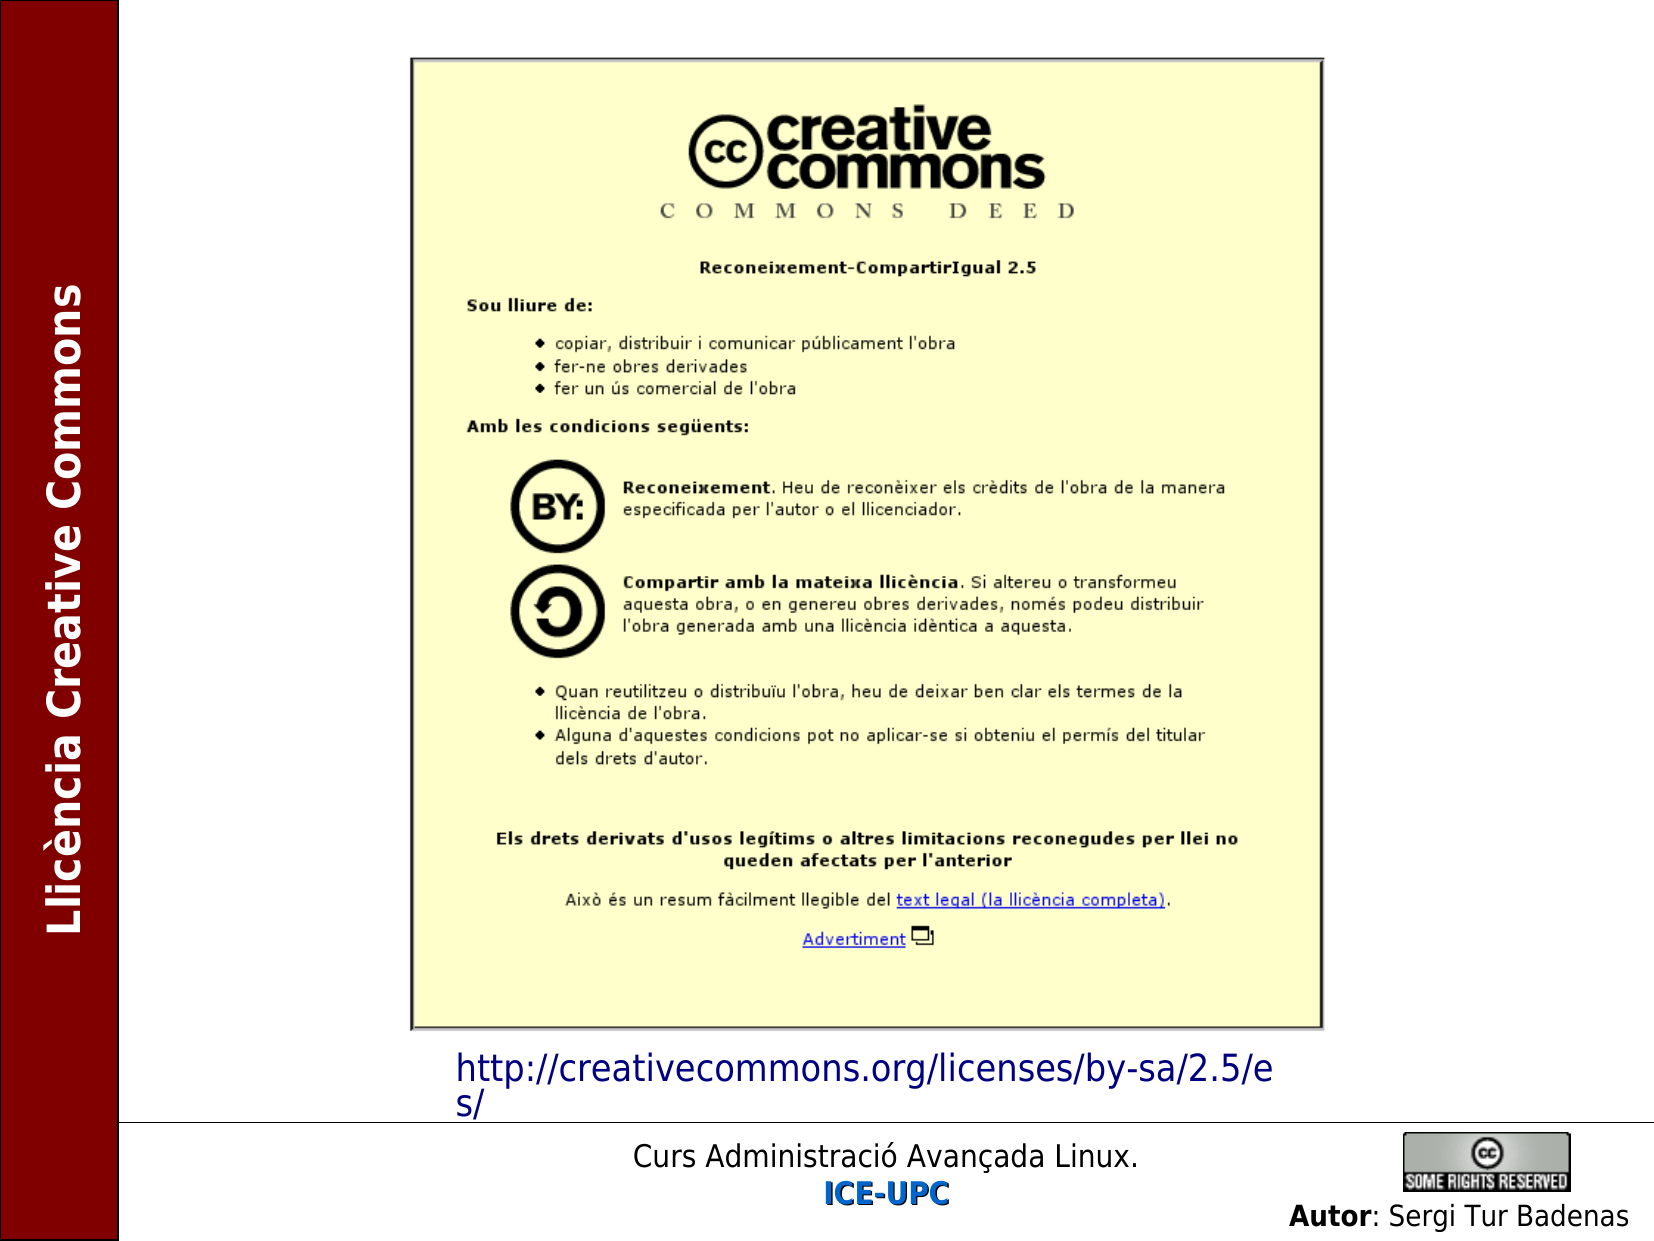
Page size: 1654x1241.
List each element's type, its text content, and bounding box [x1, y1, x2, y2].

text_box http://creativecommons.org/licenses/by-sa/2.5/es/ [440, 1039, 1293, 1098]
picture [1403, 1132, 1571, 1192]
picture [406, 55, 1329, 1034]
